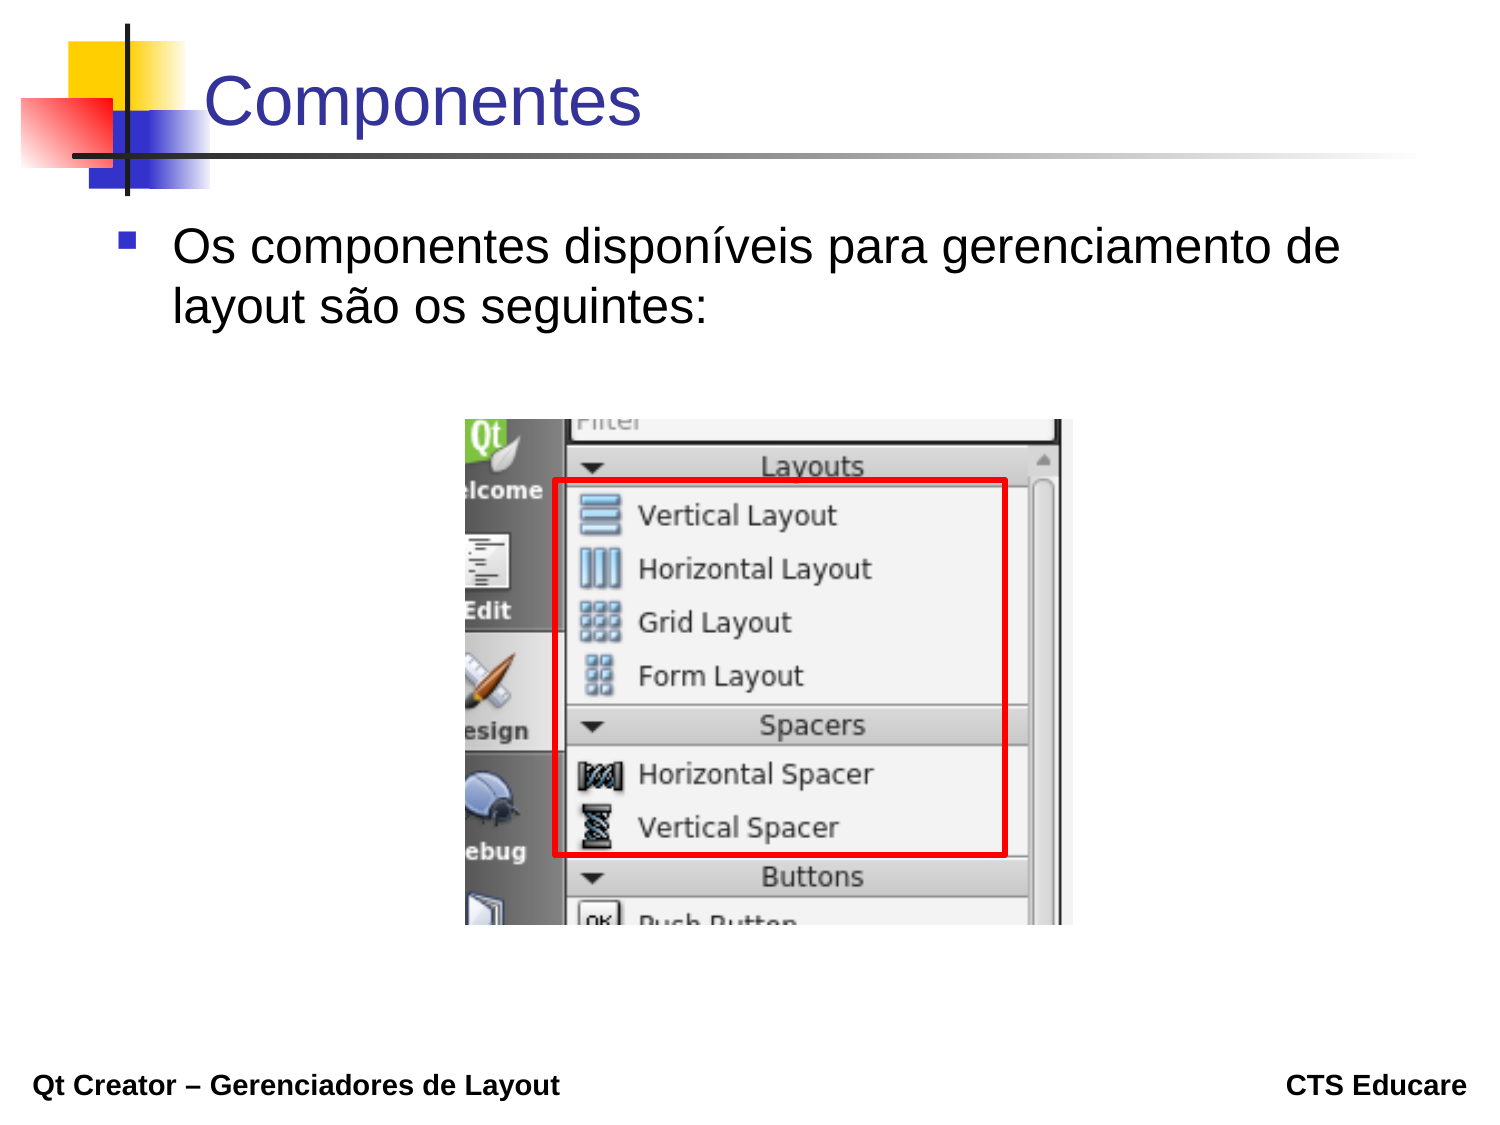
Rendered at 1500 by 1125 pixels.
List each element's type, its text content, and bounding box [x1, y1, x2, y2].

list Os componentes disponíveis para gerenciamento de layout são os seguintes: [100, 206, 1447, 390]
title Componentes [188, 46, 1468, 149]
picture [465, 419, 1073, 925]
